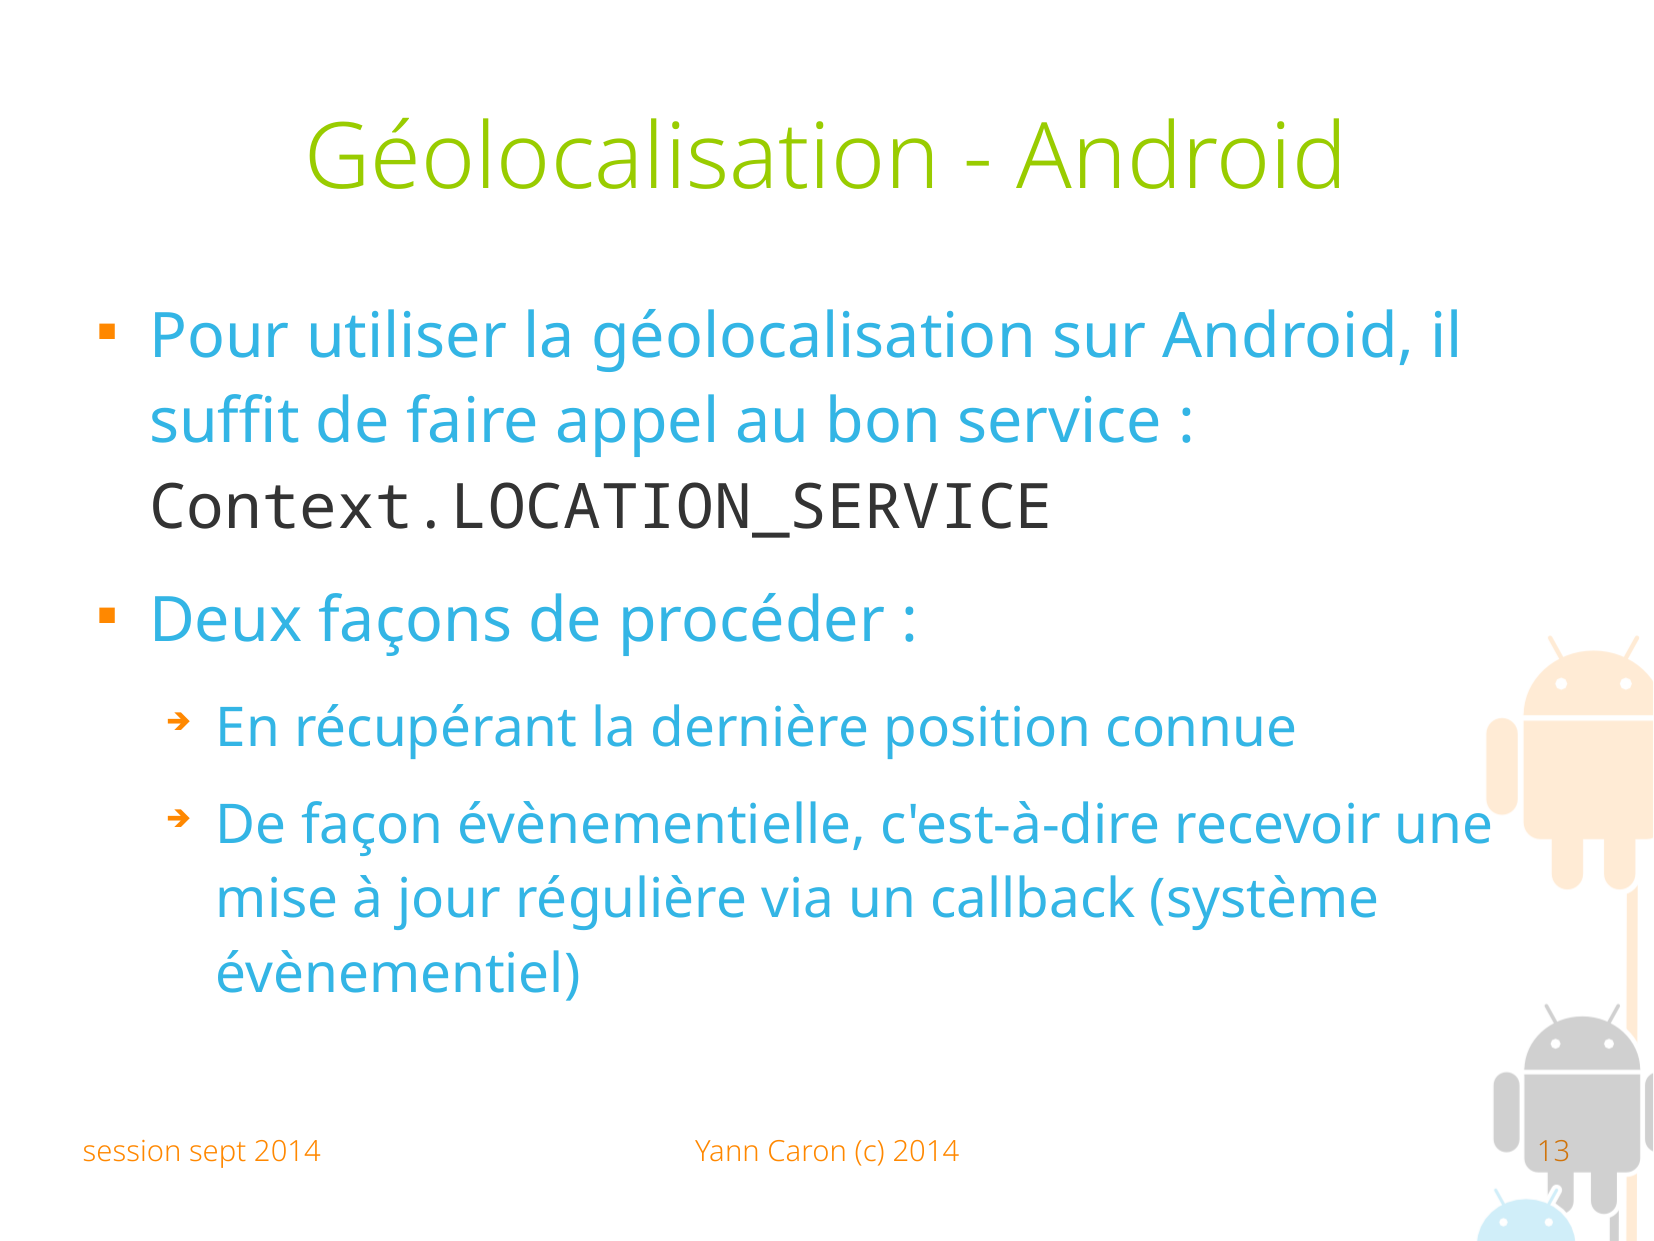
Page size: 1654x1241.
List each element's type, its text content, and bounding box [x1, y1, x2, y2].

list Pour utiliser la géolocalisation sur Android, il suffit de faire appel au bon service : Context.LOCATION_SERVICE Deux façons de procéder : En récupérant la dernière position connue De façon évènementielle, c'est-à-dire recevoir une mise à jour régulière via un callback (système évènementiel) [82, 290, 1571, 1010]
picture [240, 423, 1654, 1241]
title Géolocalisation - Android [82, 49, 1571, 257]
